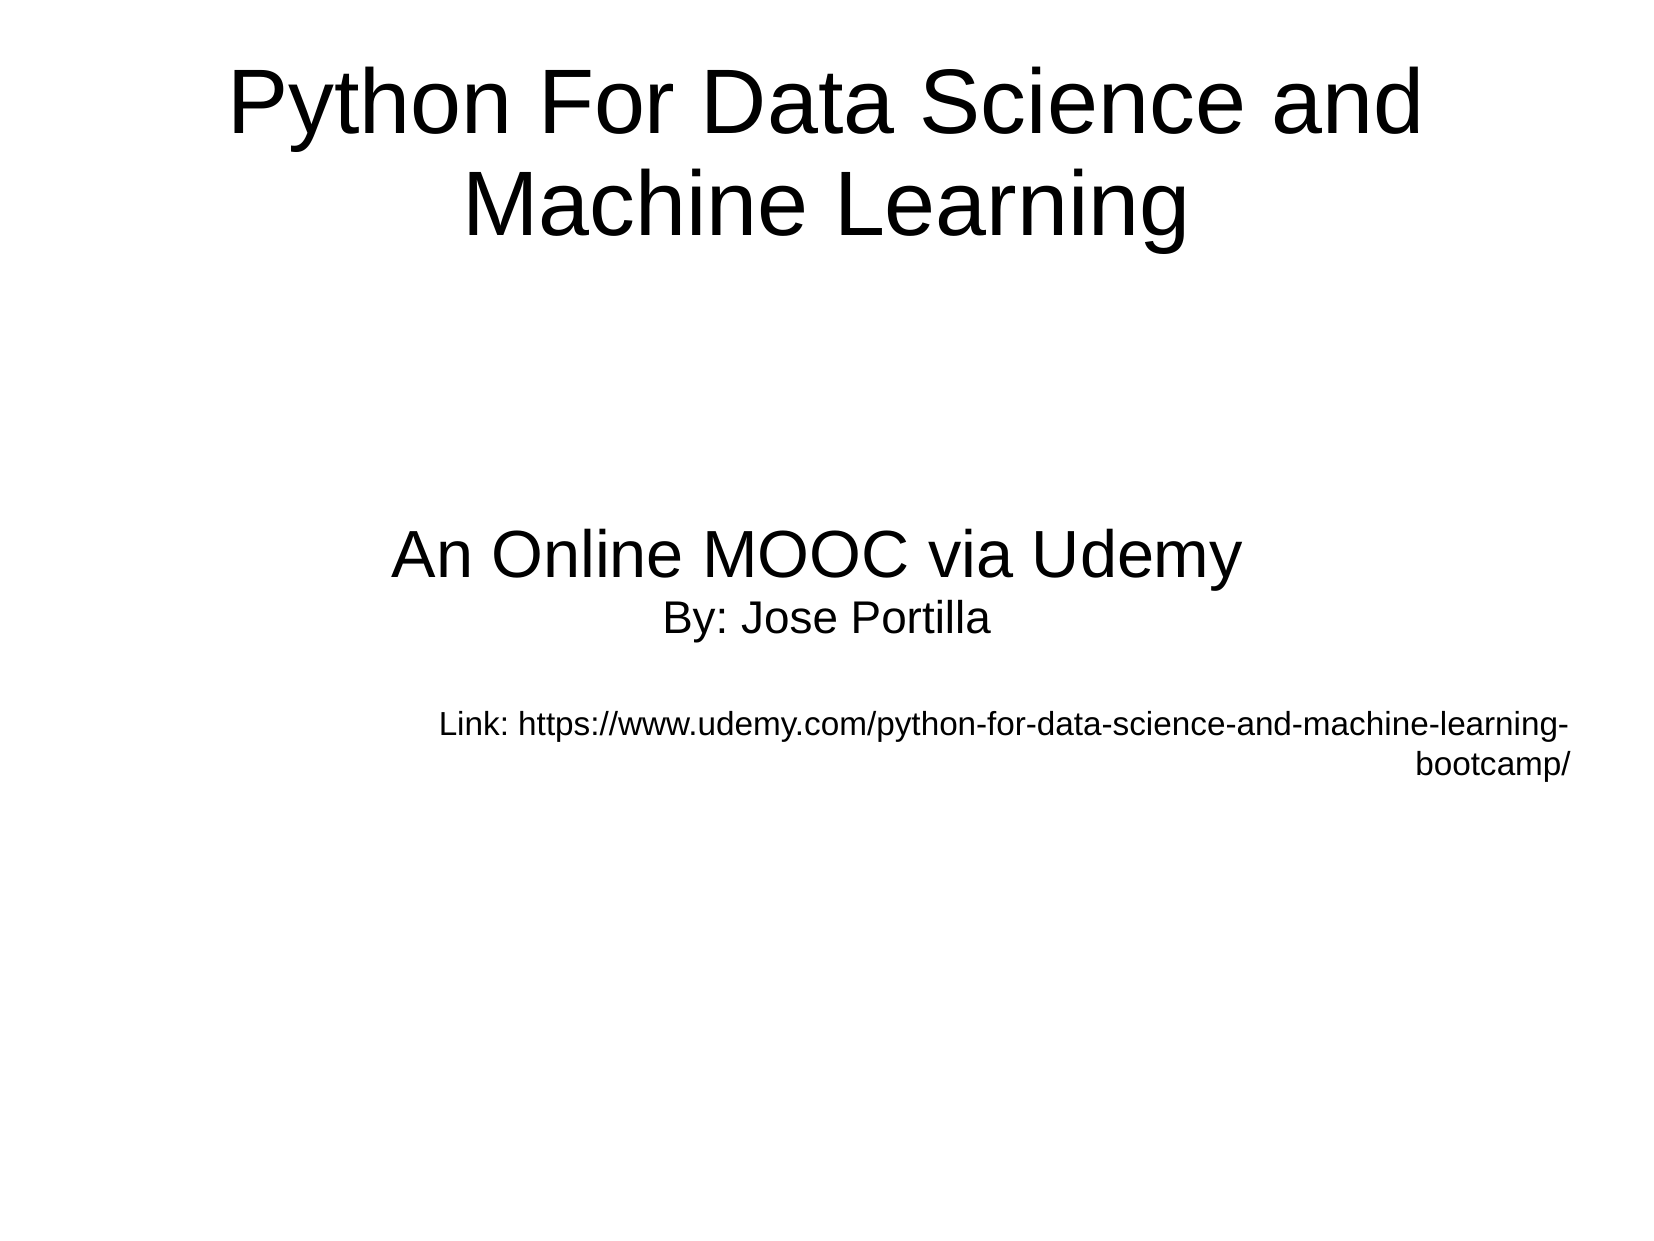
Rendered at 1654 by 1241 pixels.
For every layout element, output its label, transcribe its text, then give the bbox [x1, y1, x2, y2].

subtitle An Online MOOC via Udemy By: Jose Portilla Link: https://www.udemy.com/python-for-data-science-and-machine-learning-bootcamp/ [82, 290, 1571, 1010]
title Python For Data Science and Machine Learning [82, 49, 1571, 257]
